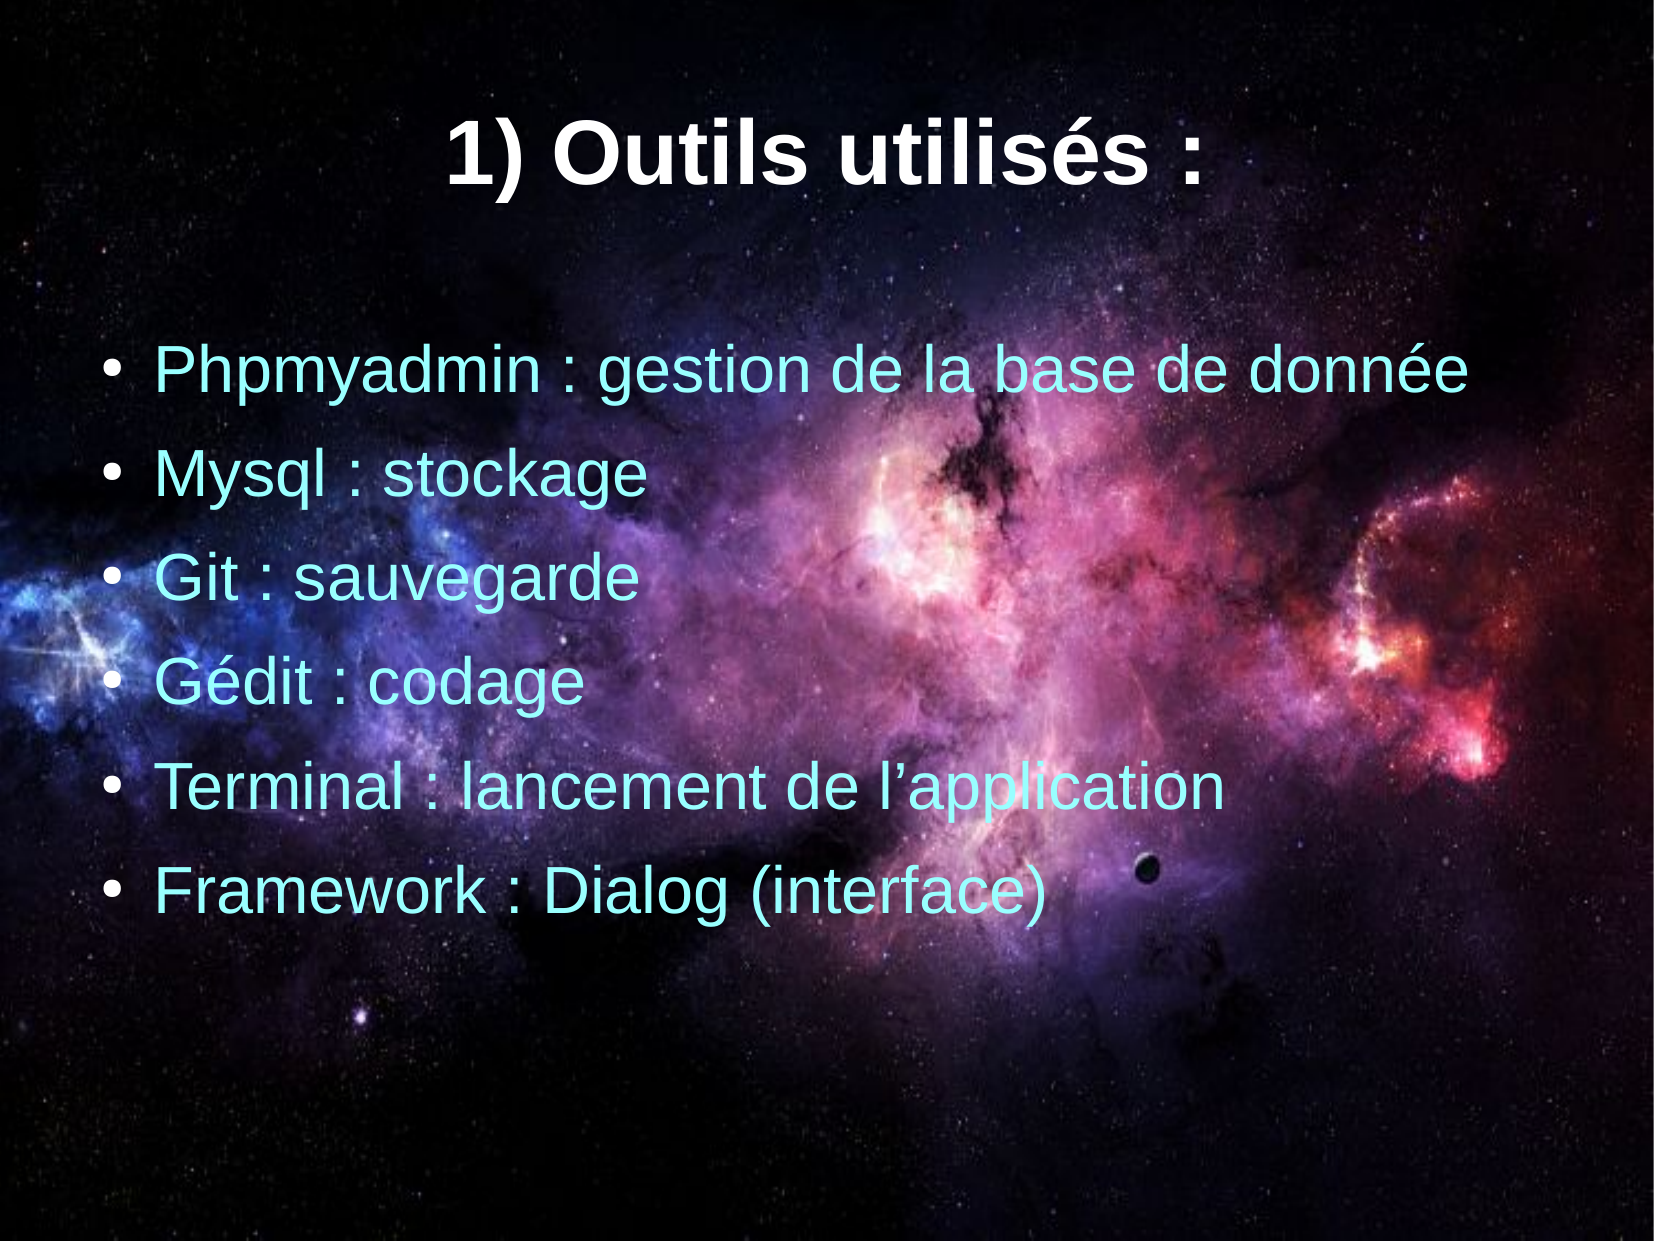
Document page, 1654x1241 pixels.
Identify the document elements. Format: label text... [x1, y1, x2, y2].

title 1) Outils utilisés : [82, 49, 1571, 257]
picture [0, 0, 1654, 1241]
list Phpmyadmin : gestion de la base de donnée Mysql : stockage Git : sauvegarde Gédit : codage Terminal : lancement de l’application Framework : Dialog (interface) [82, 331, 1571, 1051]
